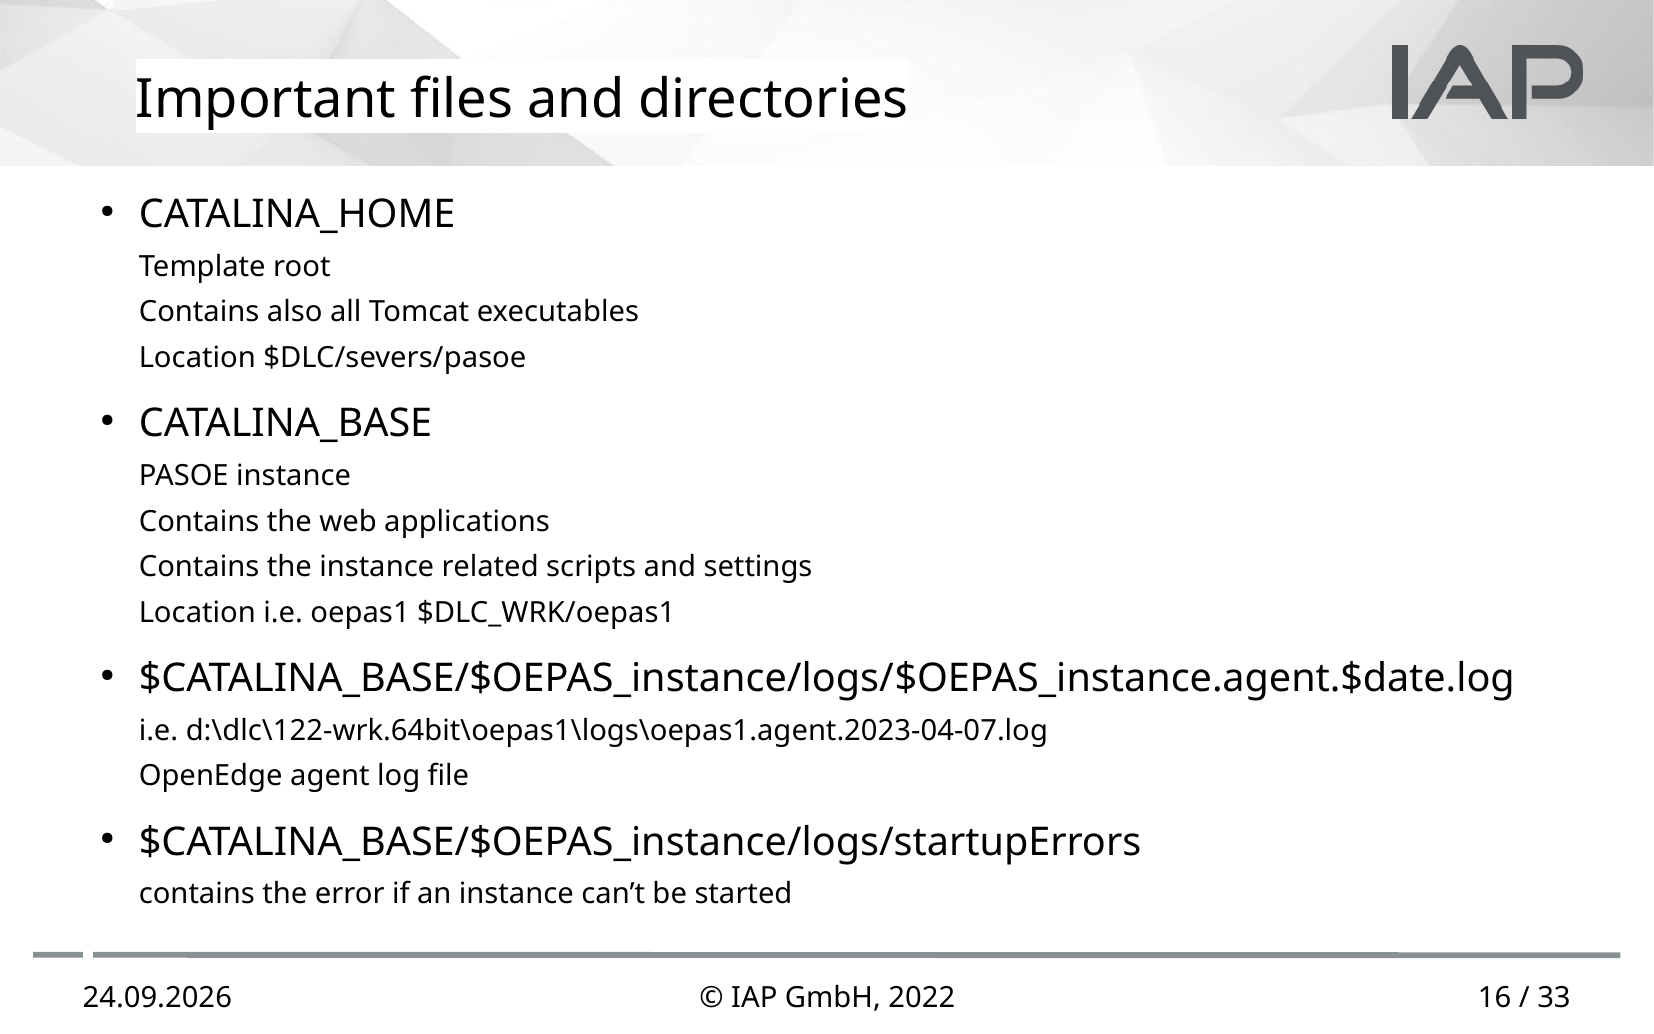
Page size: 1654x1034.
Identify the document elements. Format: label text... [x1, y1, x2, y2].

picture [0, 0, 1654, 166]
list CATALINA_HOME Template root Contains also all Tomcat executables Location $DLC/severs/pasoe CATALINA_BASE PASOE instance Contains the web applications Contains the instance related scripts and settings Location i.e. oepas1 $DLC_WRK/oepas1 $CATALINA_BASE/$OEPAS_instance/logs/$OEPAS_instance.agent.$date.log i.e. d:\dlc\122-wrk.64bit\oepas1\logs\oepas1.agent.2023-04-07.log OpenEdge agent log file $CATALINA_BASE/$OEPAS_instance/logs/startupErrors contains the error if an instance can’t be started [82, 177, 1560, 880]
title Important files and directories [135, 41, 1264, 152]
